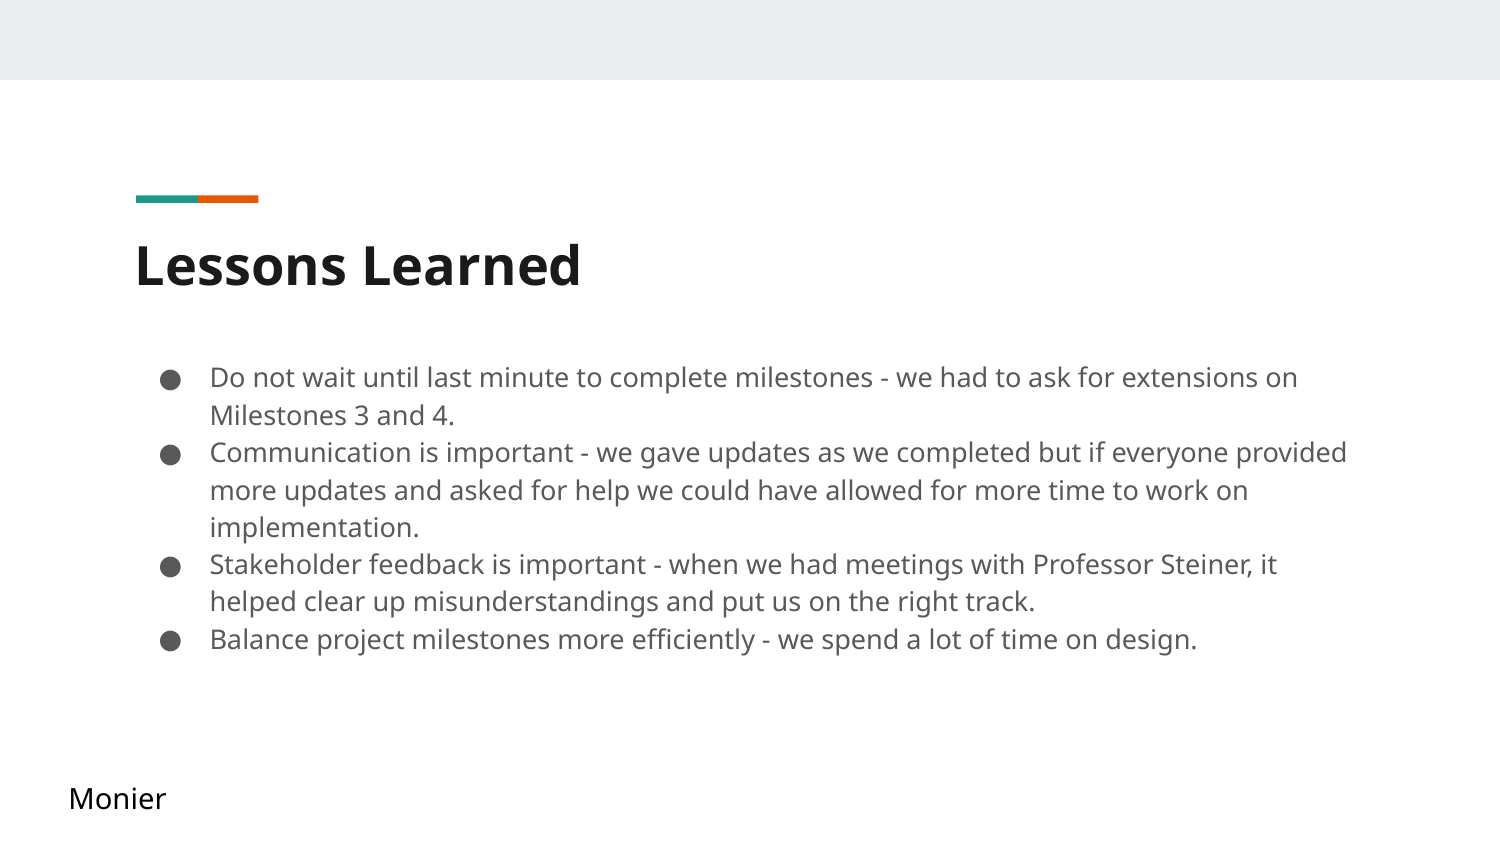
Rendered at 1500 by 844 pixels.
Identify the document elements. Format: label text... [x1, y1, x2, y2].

list Do not wait until last minute to complete milestones - we had to ask for extensions on Milestones 3 and 4. Communication is important - we gave updates as we completed but if everyone provided more updates and asked for help we could have allowed for more time to work on implementation. Stakeholder feedback is important - when we had meetings with Professor Steiner, it helped clear up misunderstandings and put us on the right track. Balance project milestones more efficiently - we spend a lot of time on design. [119, 341, 1381, 712]
text_box Monier [53, 765, 227, 817]
title Lessons Learned [119, 216, 1381, 305]
